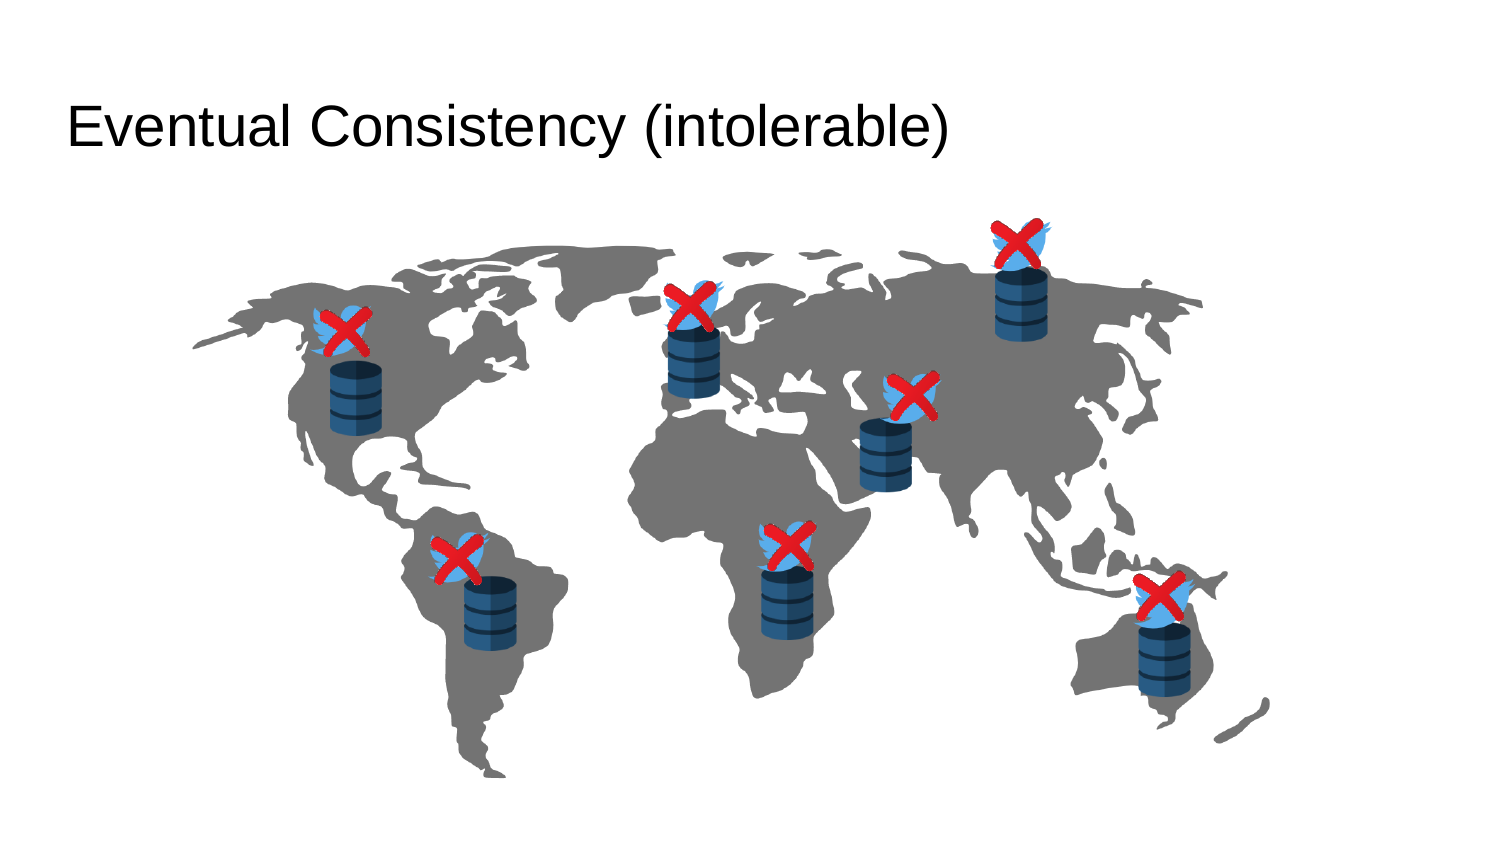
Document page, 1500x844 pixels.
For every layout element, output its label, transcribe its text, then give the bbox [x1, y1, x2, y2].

picture [163, 177, 1337, 804]
title Eventual Consistency (intolerable) [51, 72, 1449, 167]
